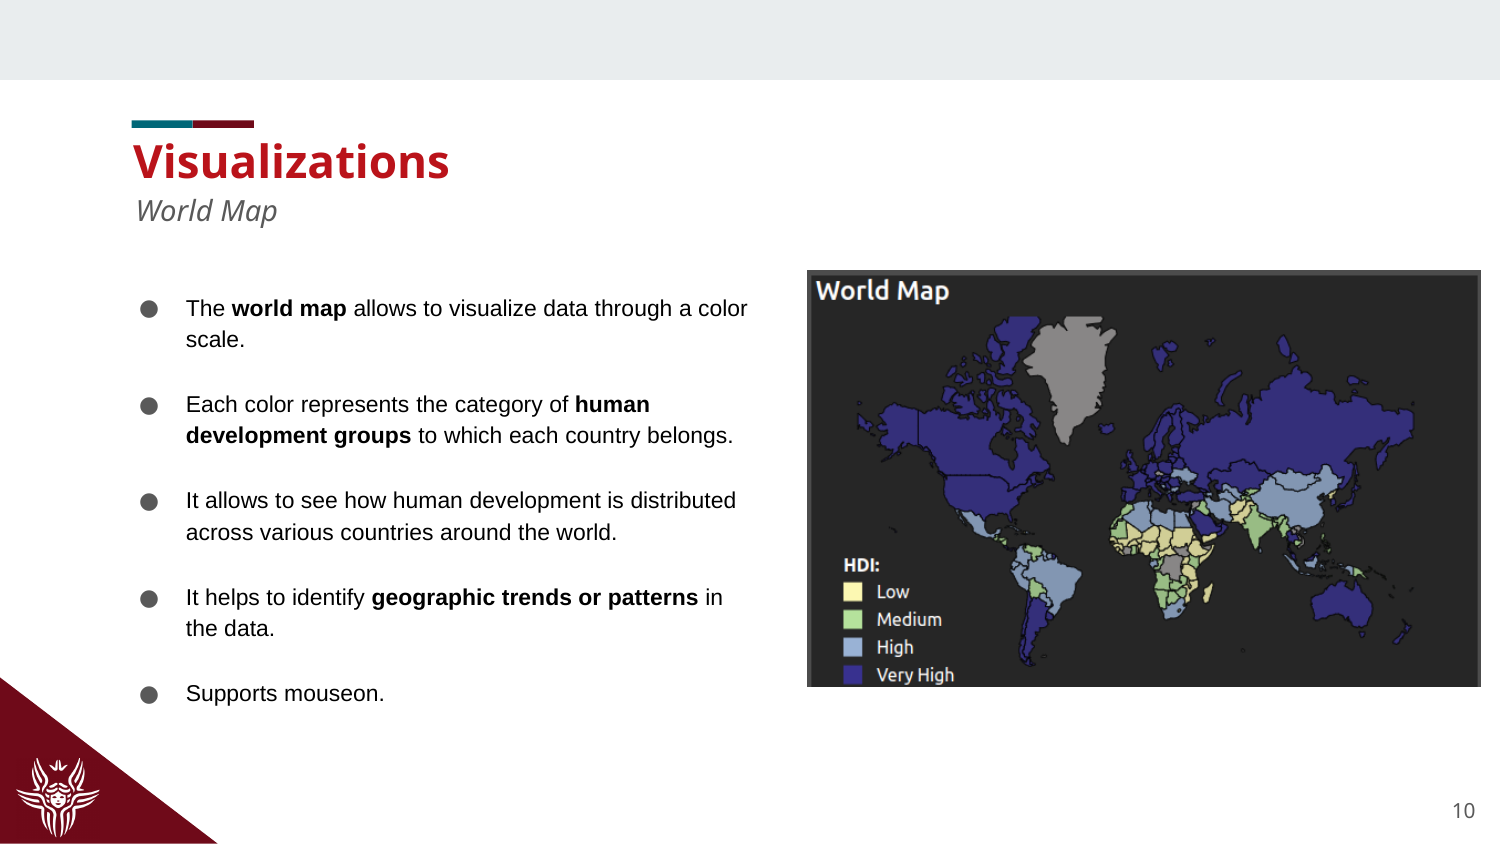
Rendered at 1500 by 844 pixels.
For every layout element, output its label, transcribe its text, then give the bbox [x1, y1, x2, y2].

list The world map allows to visualize data through a color scale. Each color represents the category of human development groups to which each country belongs. It allows to see how human development is distributed across various countries around the world. It helps to identify geographic trends or patterns in the data. Supports mouseon. [124, 213, 774, 585]
title Visualizations [118, 118, 1380, 206]
slide_number <number> [1400, 779, 1491, 844]
picture [16, 758, 100, 839]
picture [807, 270, 1481, 687]
list World Map [120, 172, 1382, 249]
